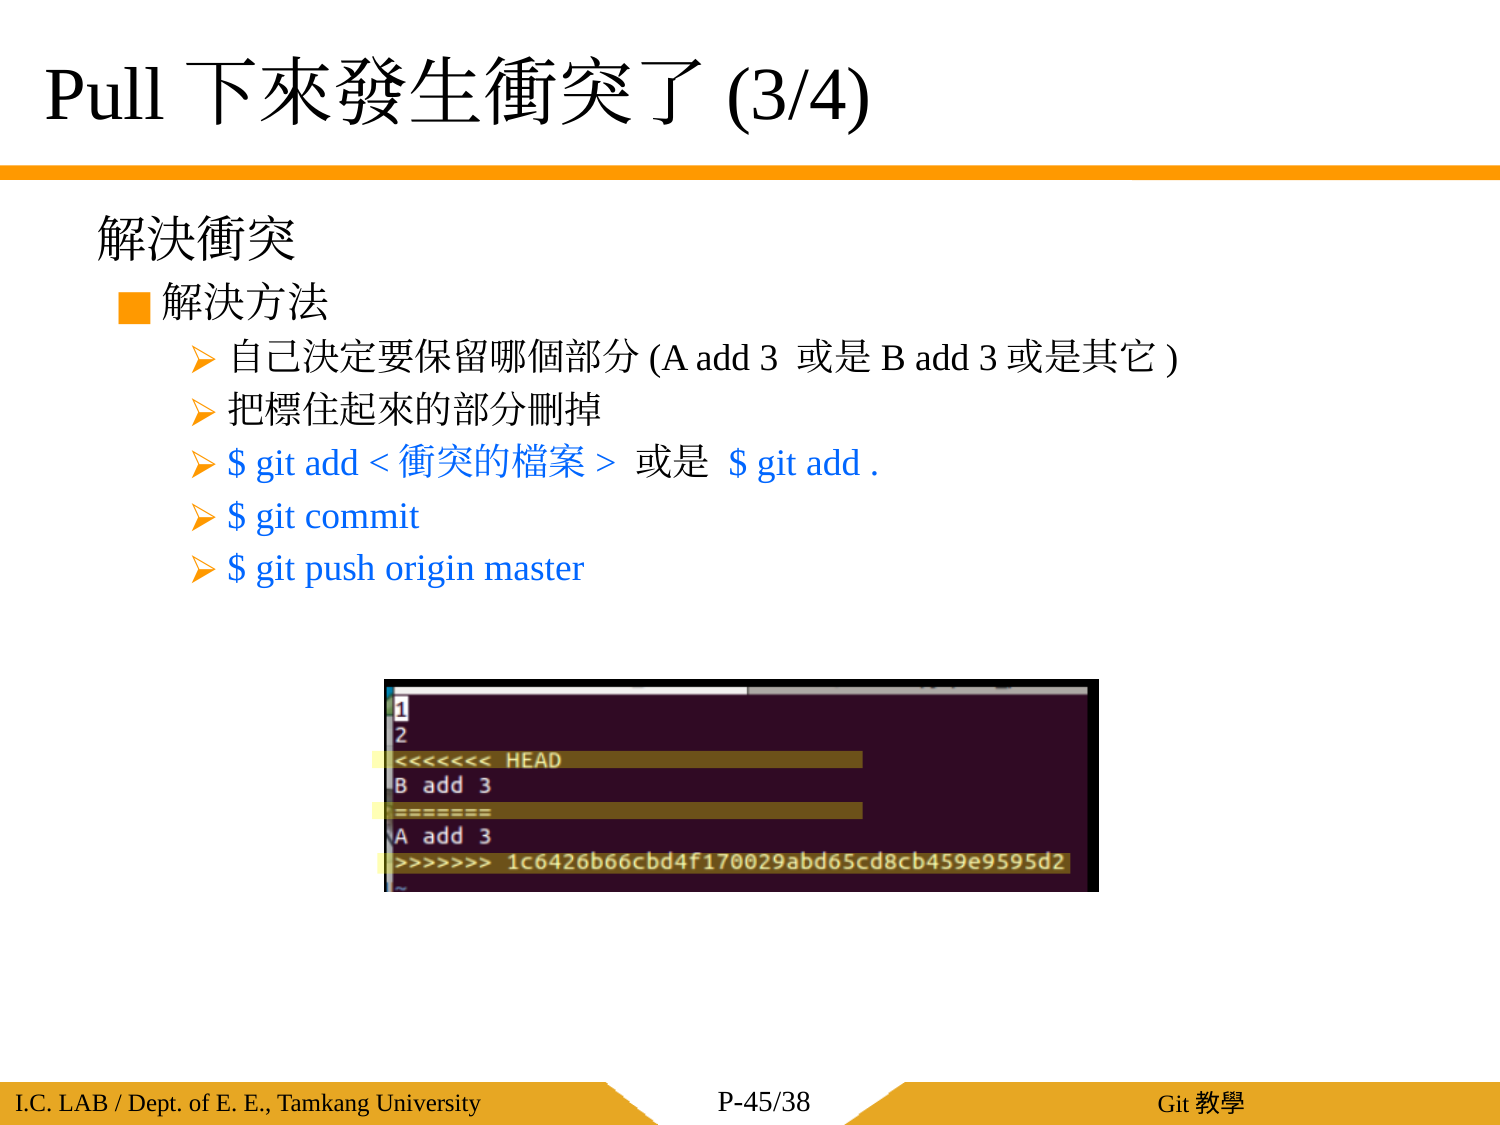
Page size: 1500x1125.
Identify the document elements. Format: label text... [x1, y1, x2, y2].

text_box [372, 750, 863, 769]
picture [842, 1082, 1500, 1125]
picture [384, 679, 1099, 892]
text_box [372, 802, 863, 820]
list 解決衝突 解決方法 自己決定要保留哪個部分(A add 3 或是B add 3或是其它) 把標住起來的部分刪掉 $ git add <衝突的檔案> 或是 $ git add . $ git commit $ git push origin master [24, 200, 1463, 1074]
picture [0, 1082, 658, 1125]
title Pull下來發生衝突了(3/4) [29, 19, 1459, 161]
text_box [377, 853, 1071, 874]
